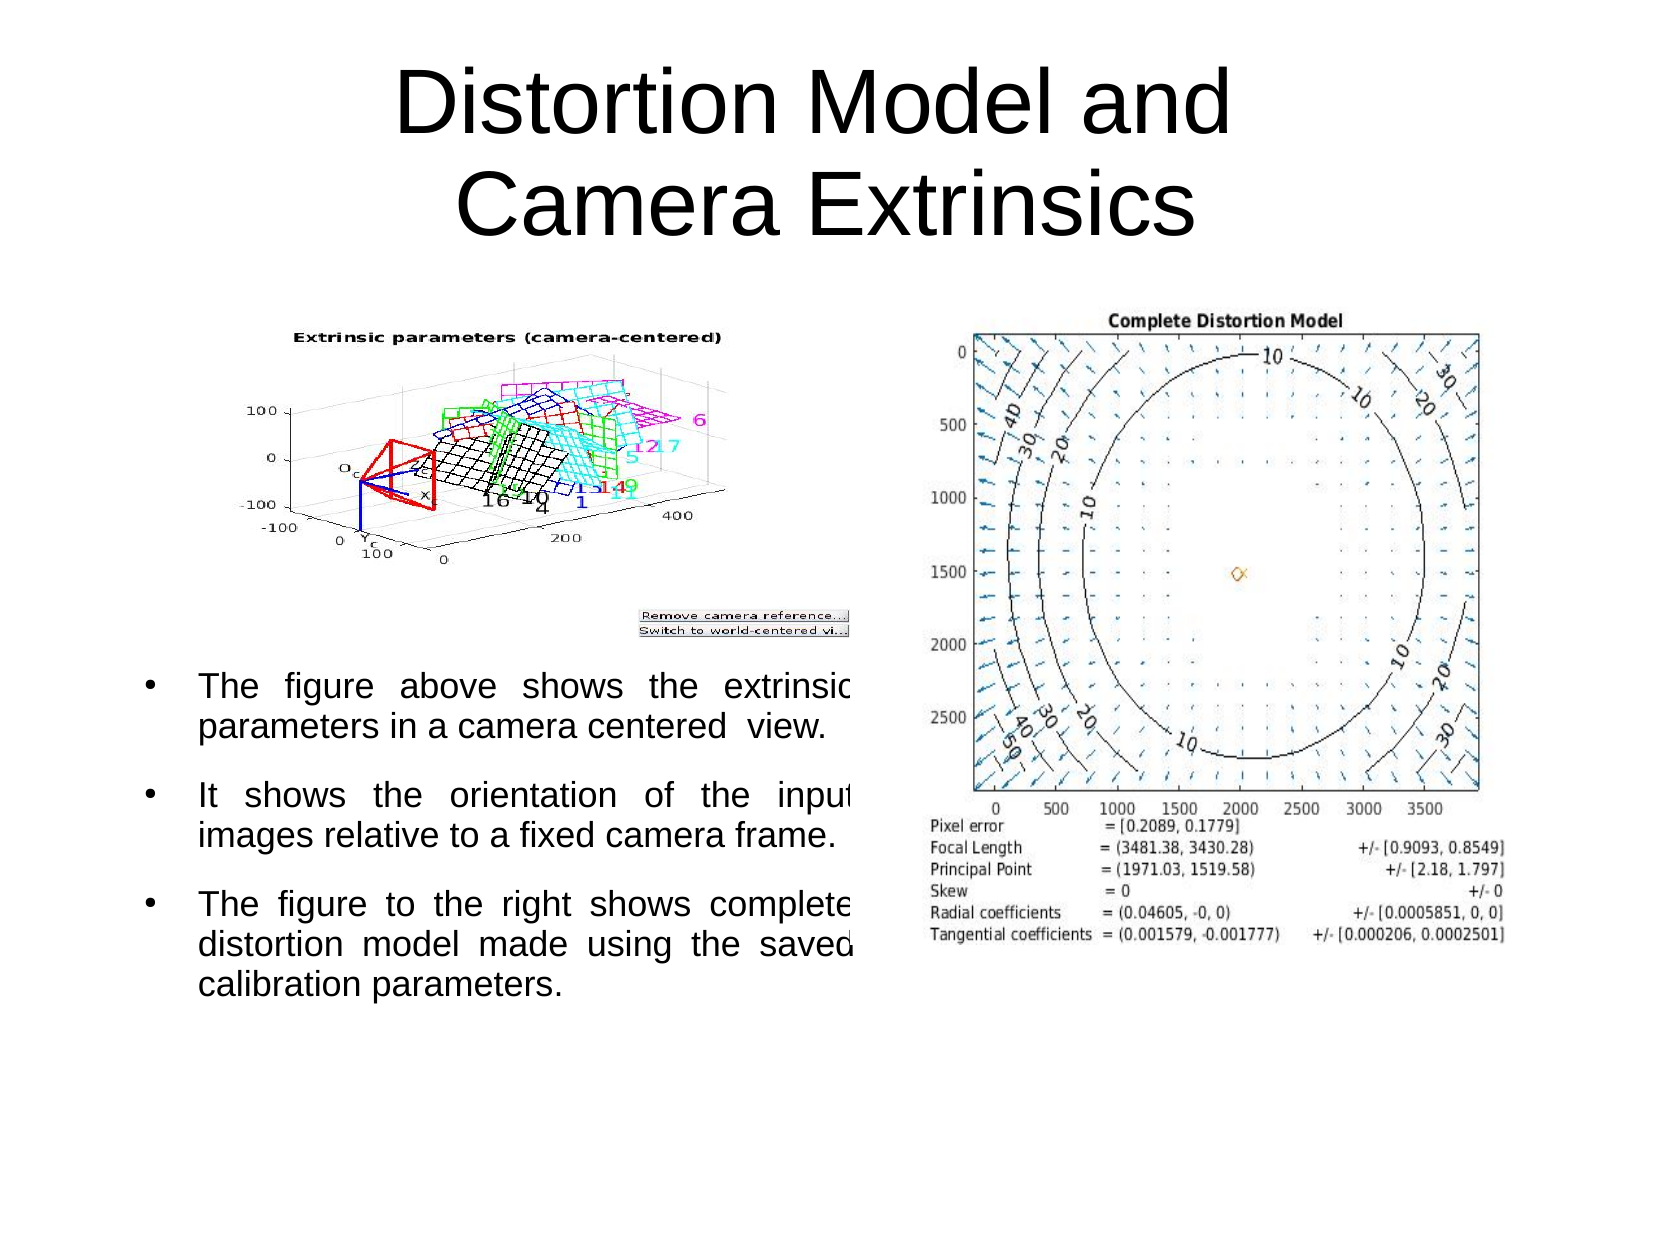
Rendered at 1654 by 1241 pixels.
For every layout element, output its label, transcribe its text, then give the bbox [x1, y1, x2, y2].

title Distortion Model and Camera Extrinsics [82, 49, 1571, 257]
picture [141, 271, 1577, 945]
list The figure above shows the extrinsic parameters in a camera centered view. It shows the orientation of the input images relative to a fixed camera frame. The figure to the right shows complete distortion model made using the saved calibration parameters. [129, 665, 857, 1009]
